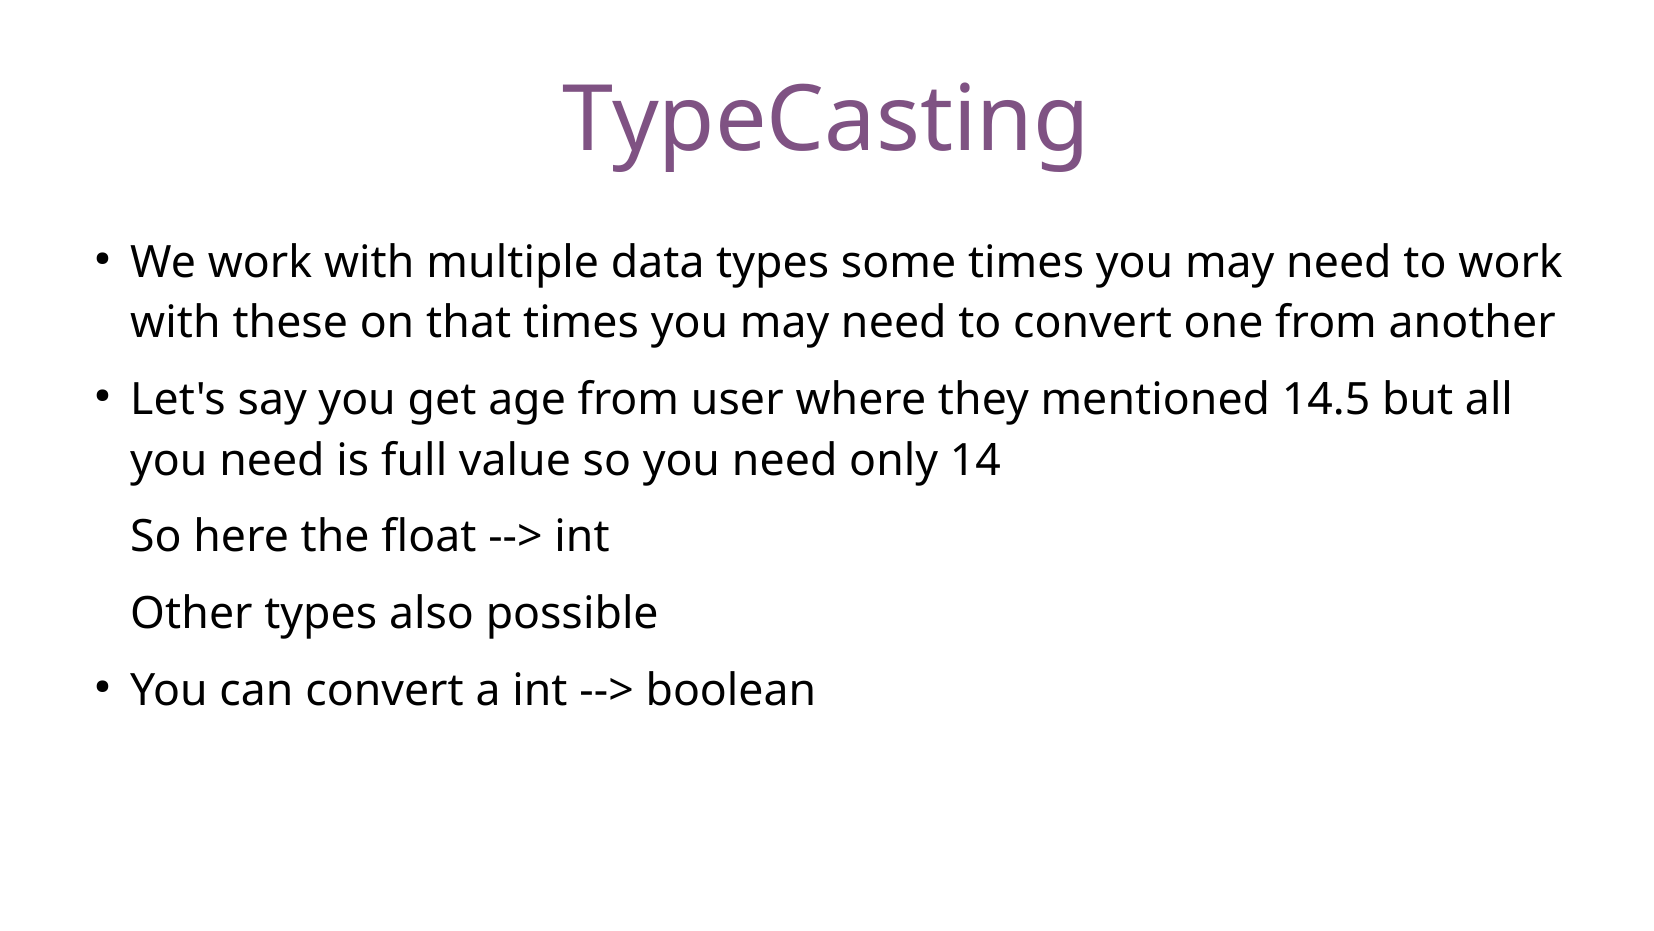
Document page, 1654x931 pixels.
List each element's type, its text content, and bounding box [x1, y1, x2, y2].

list We work with multiple data types some times you may need to work with these on that times you may need to convert one from another Let's say you get age from user where they mentioned 14.5 but all you need is full value so you need only 14 So here the float --> int Other types also possible You can convert a int --> boolean [82, 229, 1571, 769]
title TypeCasting [82, 37, 1571, 193]
